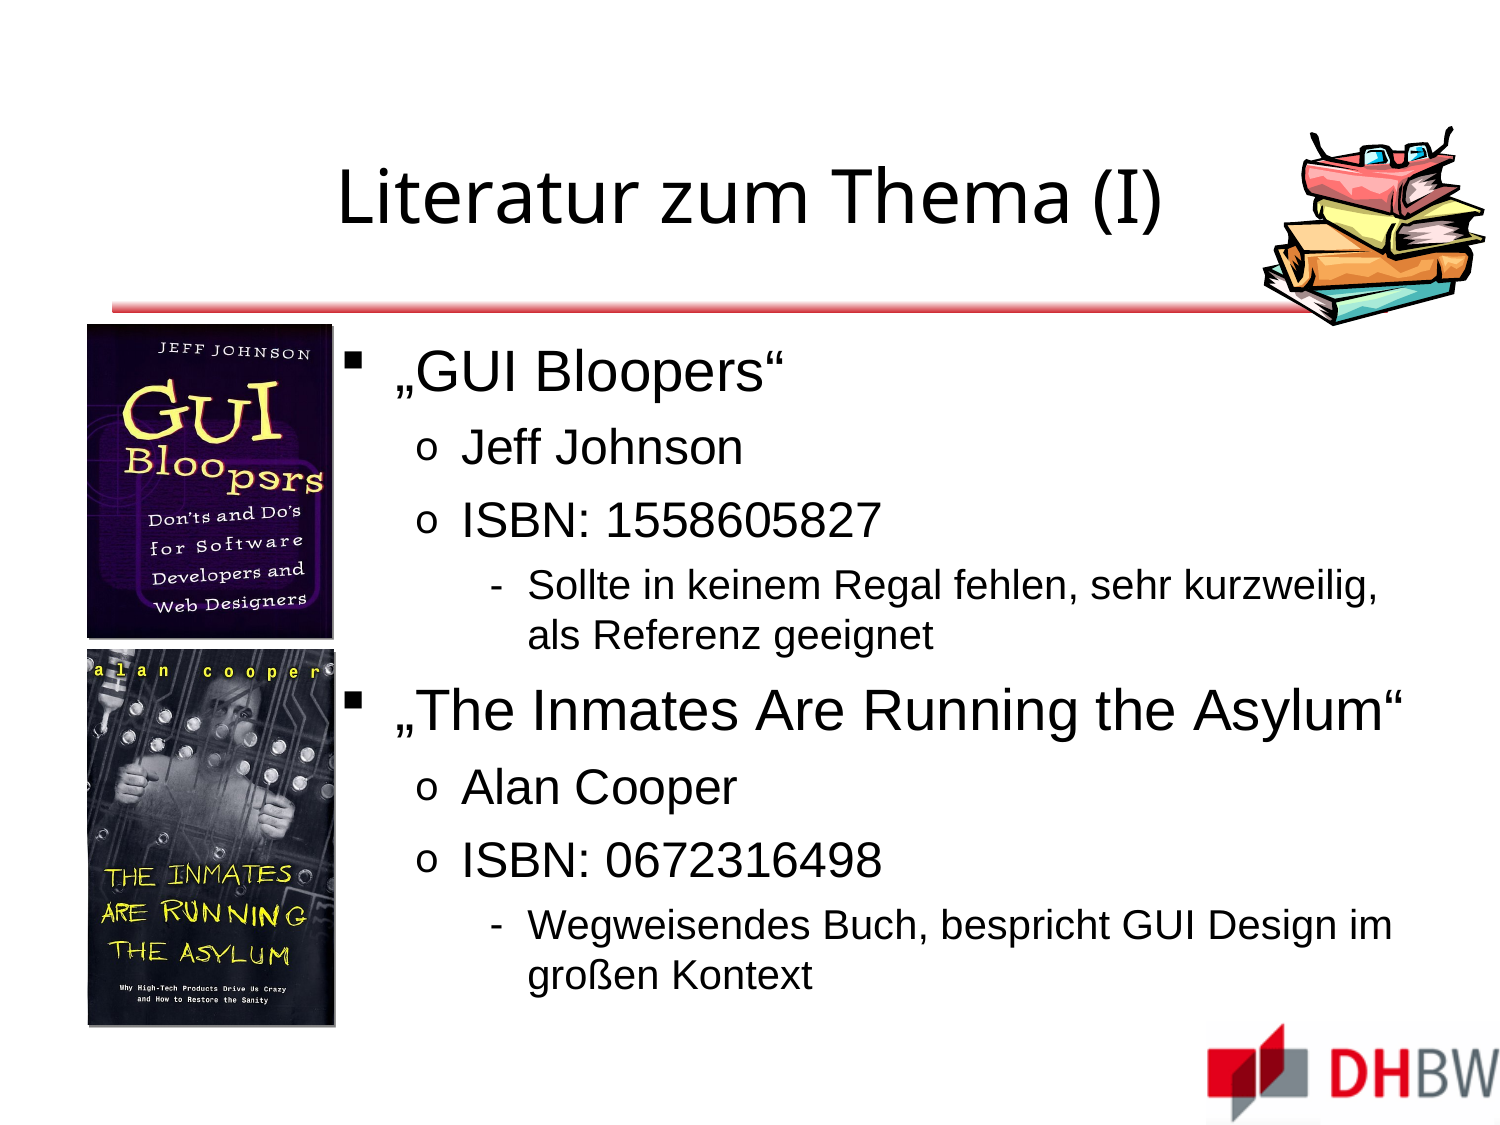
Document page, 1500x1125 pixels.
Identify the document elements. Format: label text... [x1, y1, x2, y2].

picture [87, 324, 332, 638]
picture [87, 649, 334, 1026]
picture [1206, 1021, 1500, 1125]
title Literatur zum Thema (I) [112, 99, 1388, 288]
picture [1262, 125, 1488, 328]
list „GUI Bloopers“ Jeff Johnson ISBN: 1558605827 Sollte in keinem Regal fehlen, sehr kurzweilig, als Referenz geeignet „The Inmates Are Running the Asylum“ Alan Cooper ISBN: 0672316498 Wegweisendes Buch, bespricht GUI Design im großen Kontext [324, 324, 1450, 1051]
